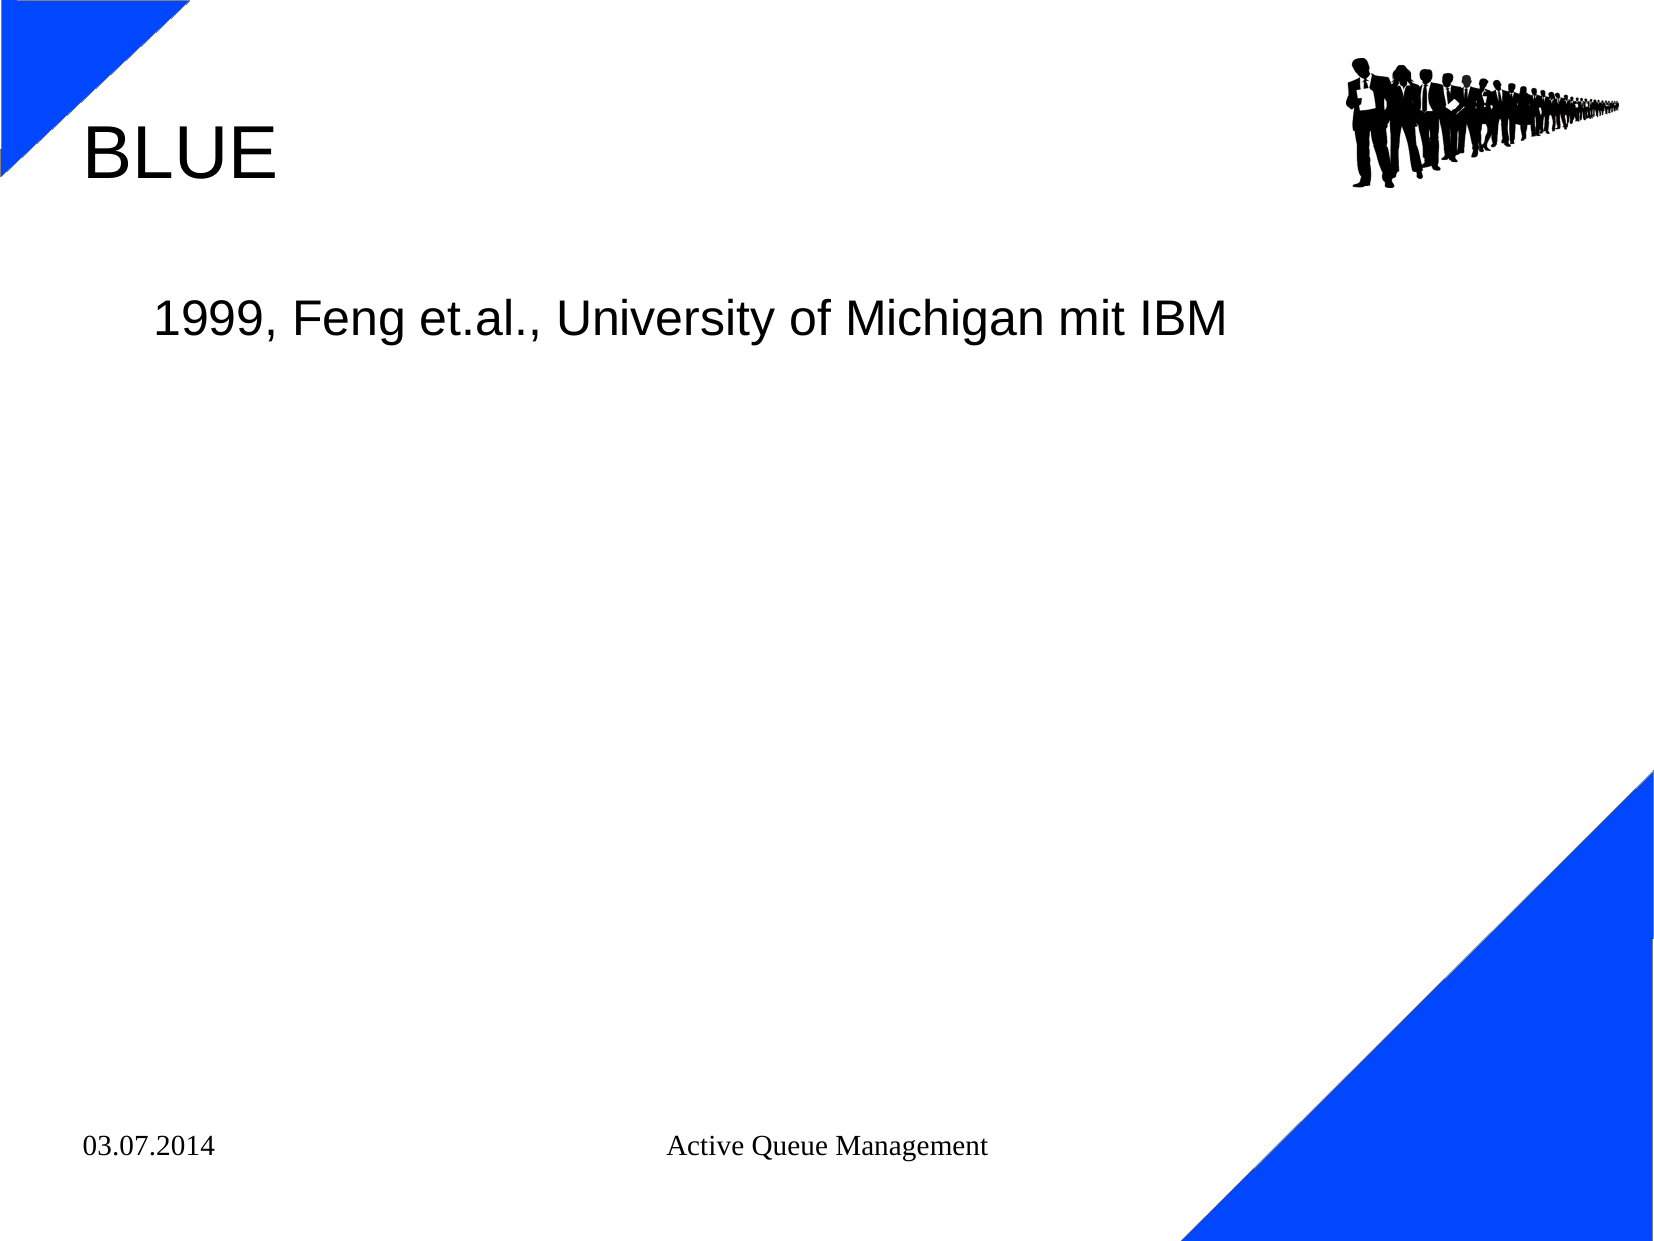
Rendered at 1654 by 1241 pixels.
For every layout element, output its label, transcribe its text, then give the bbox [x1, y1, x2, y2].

title BLUE [82, 49, 1571, 257]
text_box [1180, 770, 1654, 1241]
picture [1346, 58, 1619, 188]
text_box [0, 0, 190, 177]
list 1999, Feng et.al., University of Michigan mit IBM [82, 290, 1571, 1109]
